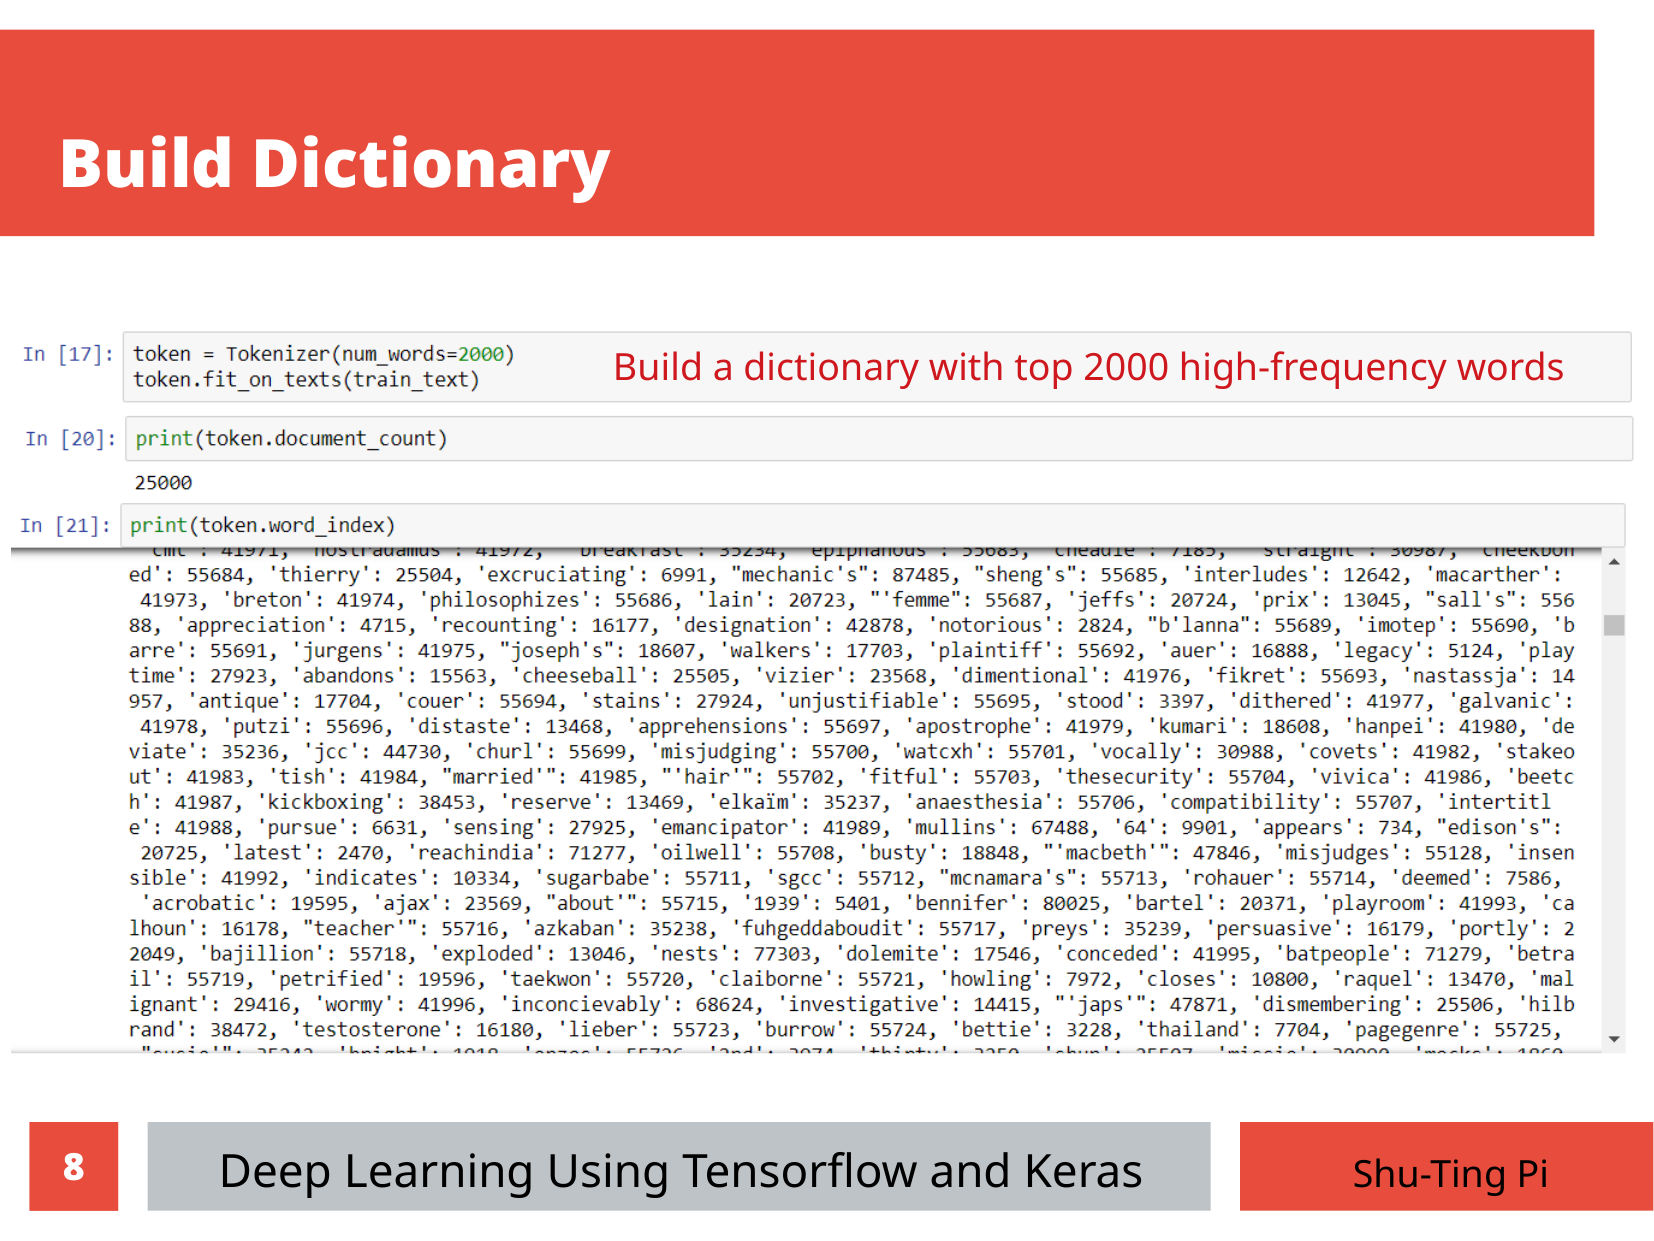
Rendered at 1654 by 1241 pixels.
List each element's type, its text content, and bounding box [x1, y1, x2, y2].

text_box Deep Learning Using Tensorflow and Keras [204, 1130, 1212, 1217]
title Build Dictionary [59, 59, 1595, 207]
picture [0, 312, 1654, 1081]
text_box Build a dictionary with top 2000 high-frequency words [598, 333, 1474, 396]
text_box Shu-Ting Pi [1338, 1140, 1573, 1203]
